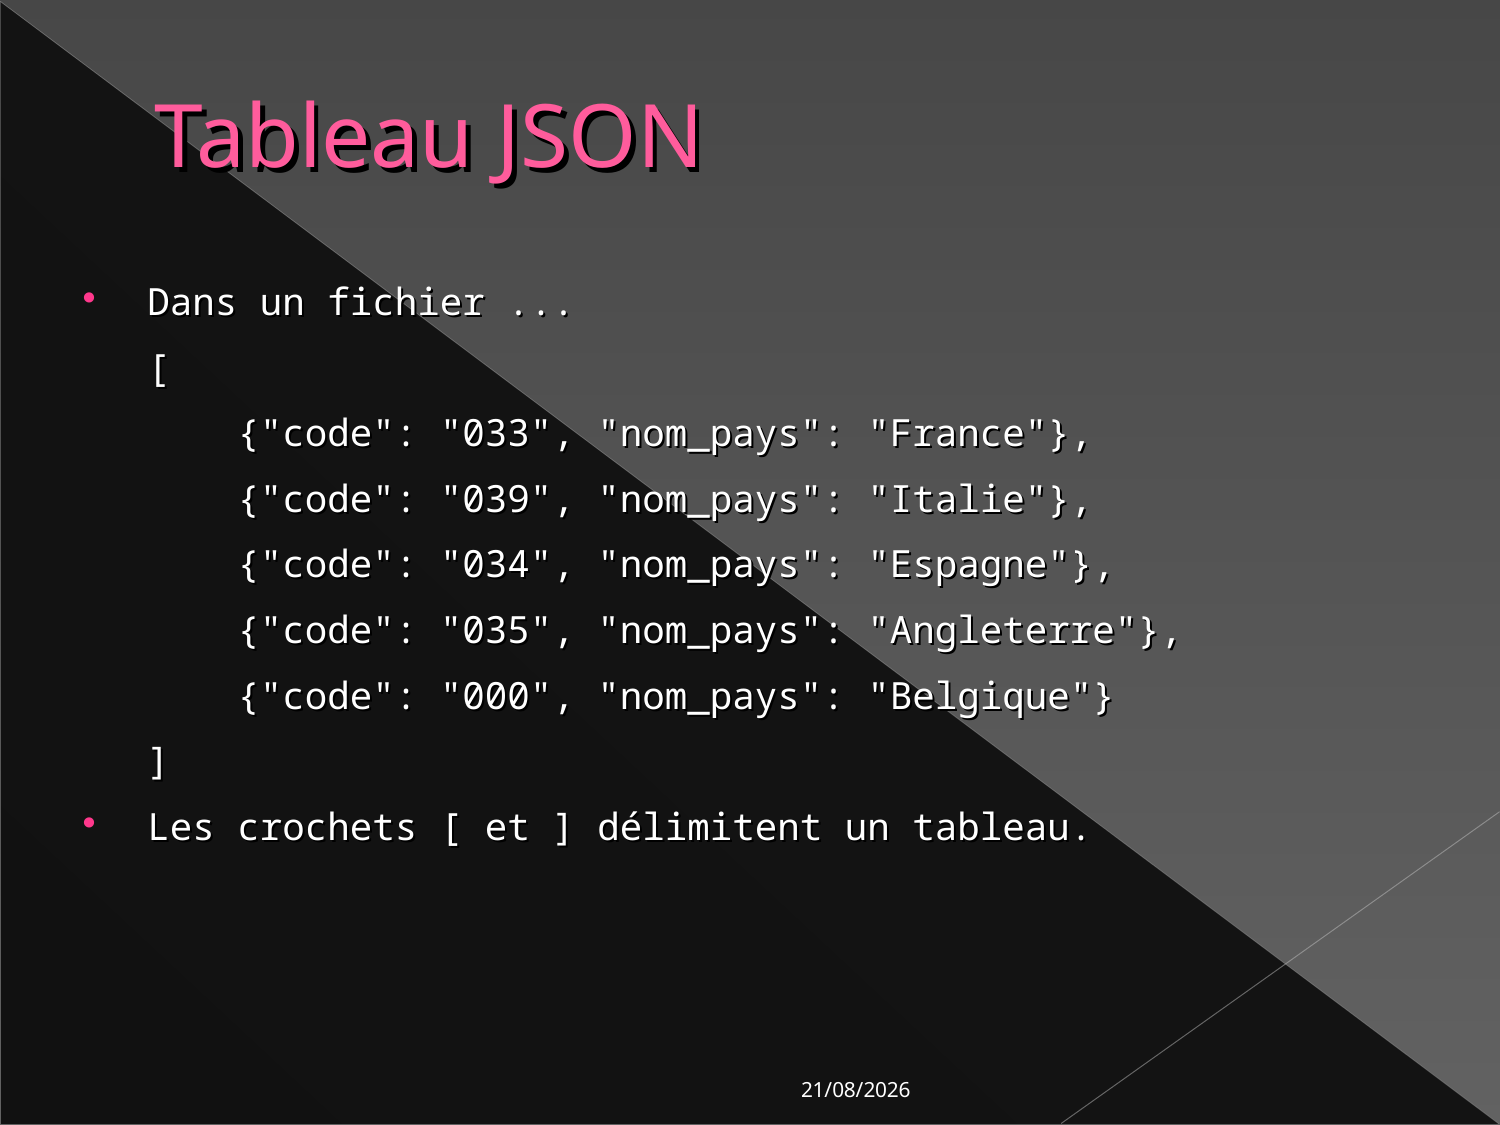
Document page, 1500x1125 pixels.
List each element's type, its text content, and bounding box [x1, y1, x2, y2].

title Tableau JSON [75, 43, 1426, 225]
list Dans un fichier ... [ {"code": "033", "nom_pays": "France"}, {"code": "039", "nom_pays": "Italie"}, {"code": "034", "nom_pays": "Espagne"}, {"code": "035", "nom_pays": "Angleterre"}, {"code": "000", "nom_pays": "Belgique"} ] Les crochets [ et ] délimitent un tableau. [63, 141, 1406, 1052]
